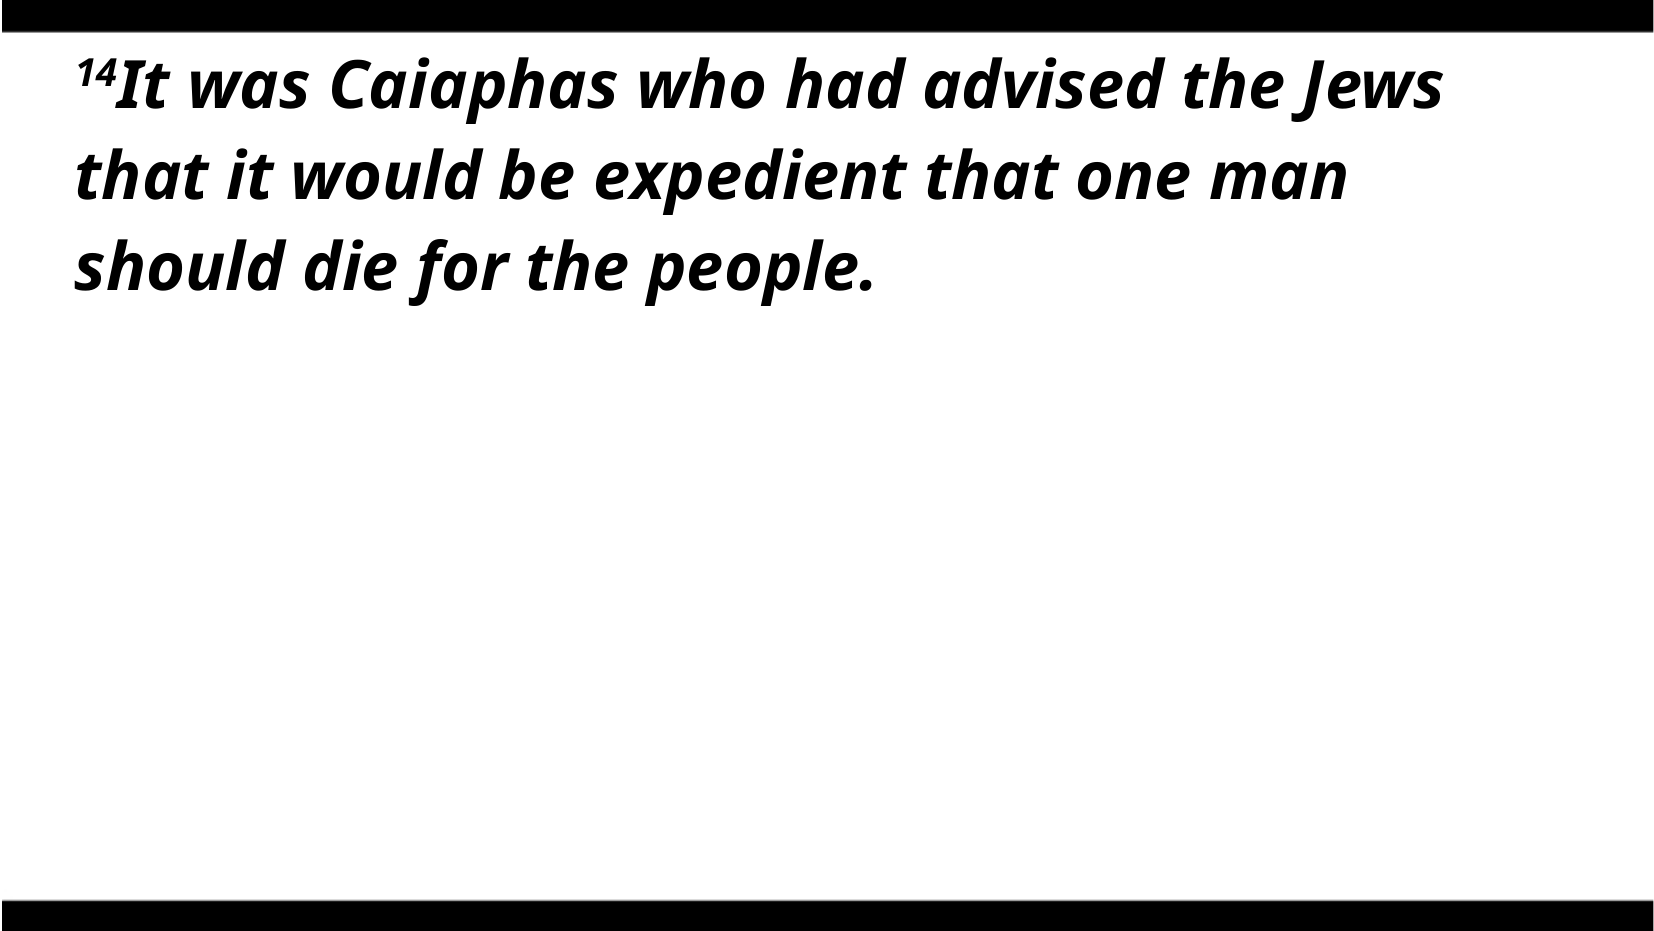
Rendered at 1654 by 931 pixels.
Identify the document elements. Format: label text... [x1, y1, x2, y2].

picture [2, 0, 1654, 931]
text_box 14It was Caiaphas who had advised the Jews that it would be expedient that one man should die for the people. [60, 30, 1561, 312]
